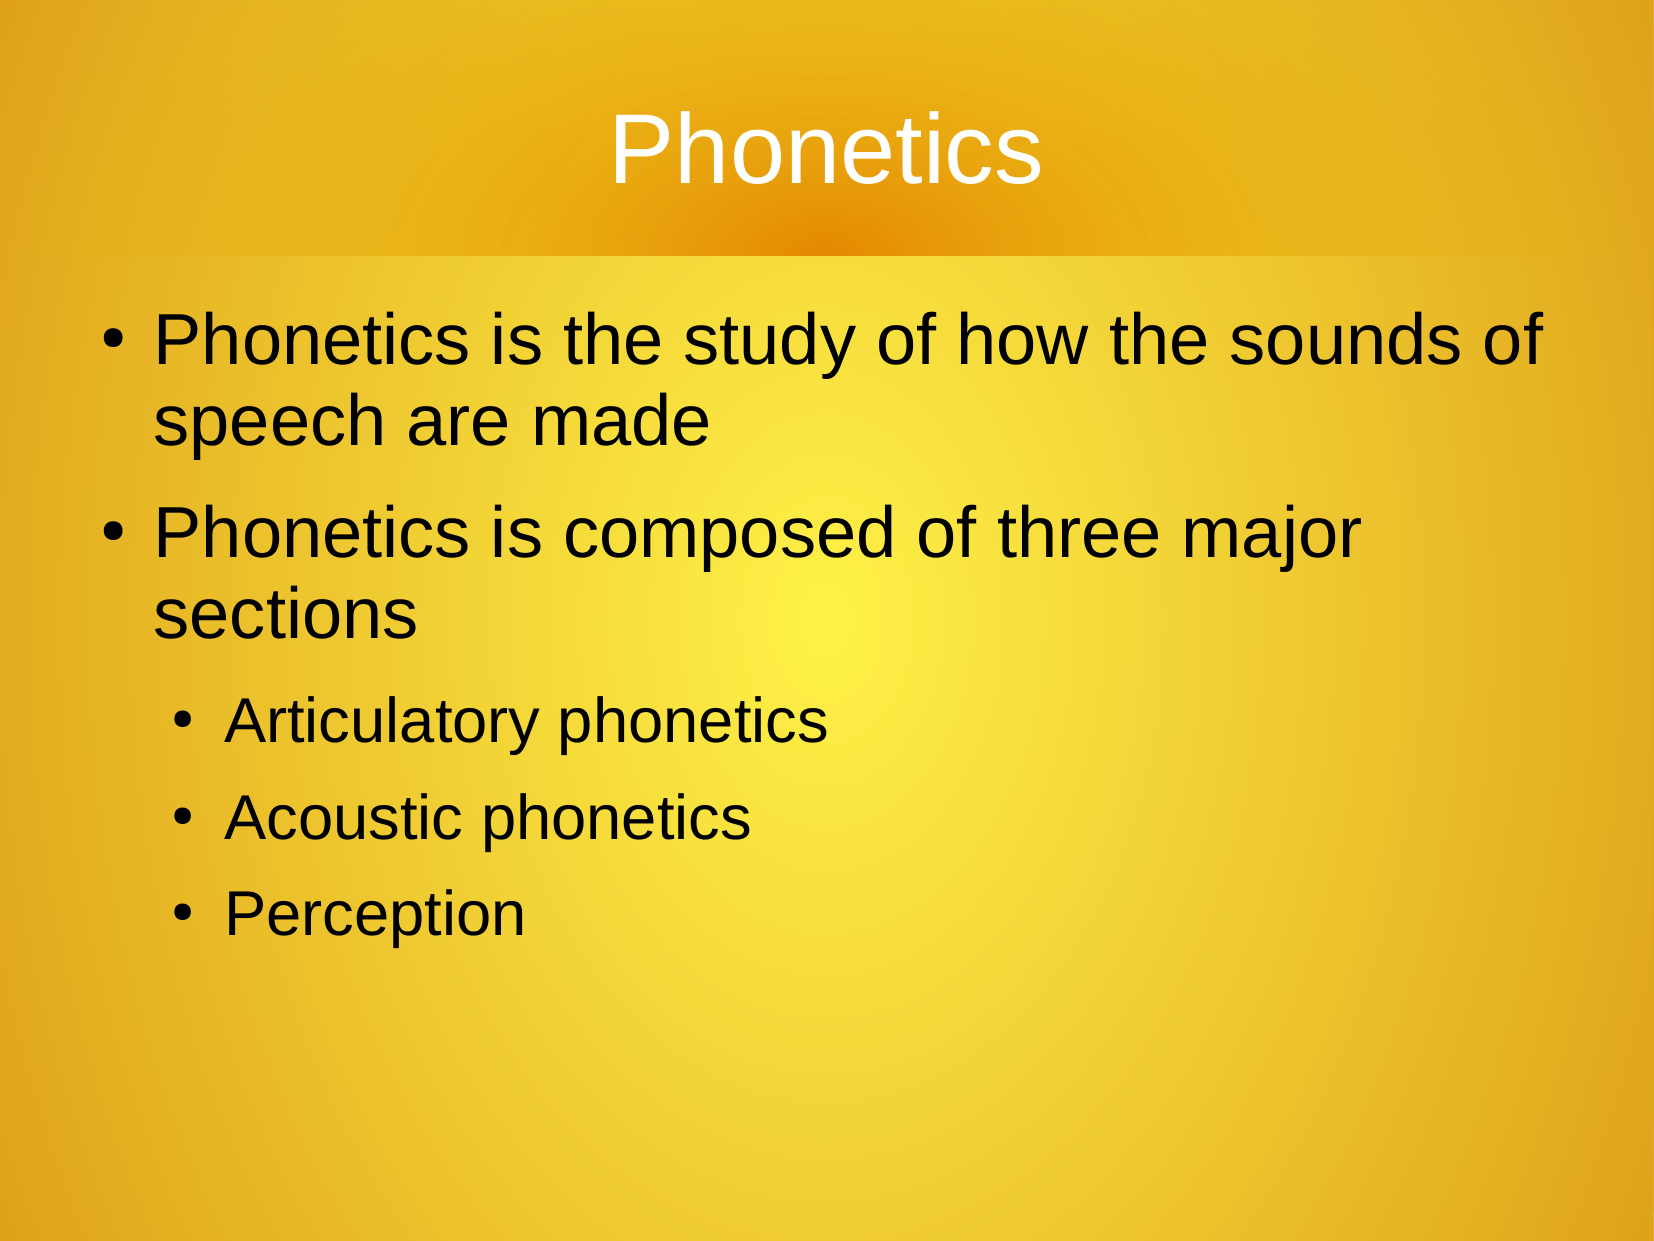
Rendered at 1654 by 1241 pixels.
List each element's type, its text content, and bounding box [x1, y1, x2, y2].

list Phonetics is the study of how the sounds of speech are made Phonetics is composed of three major sections Articulatory phonetics Acoustic phonetics Perception [82, 299, 1571, 1019]
title Phonetics [82, 47, 1571, 252]
